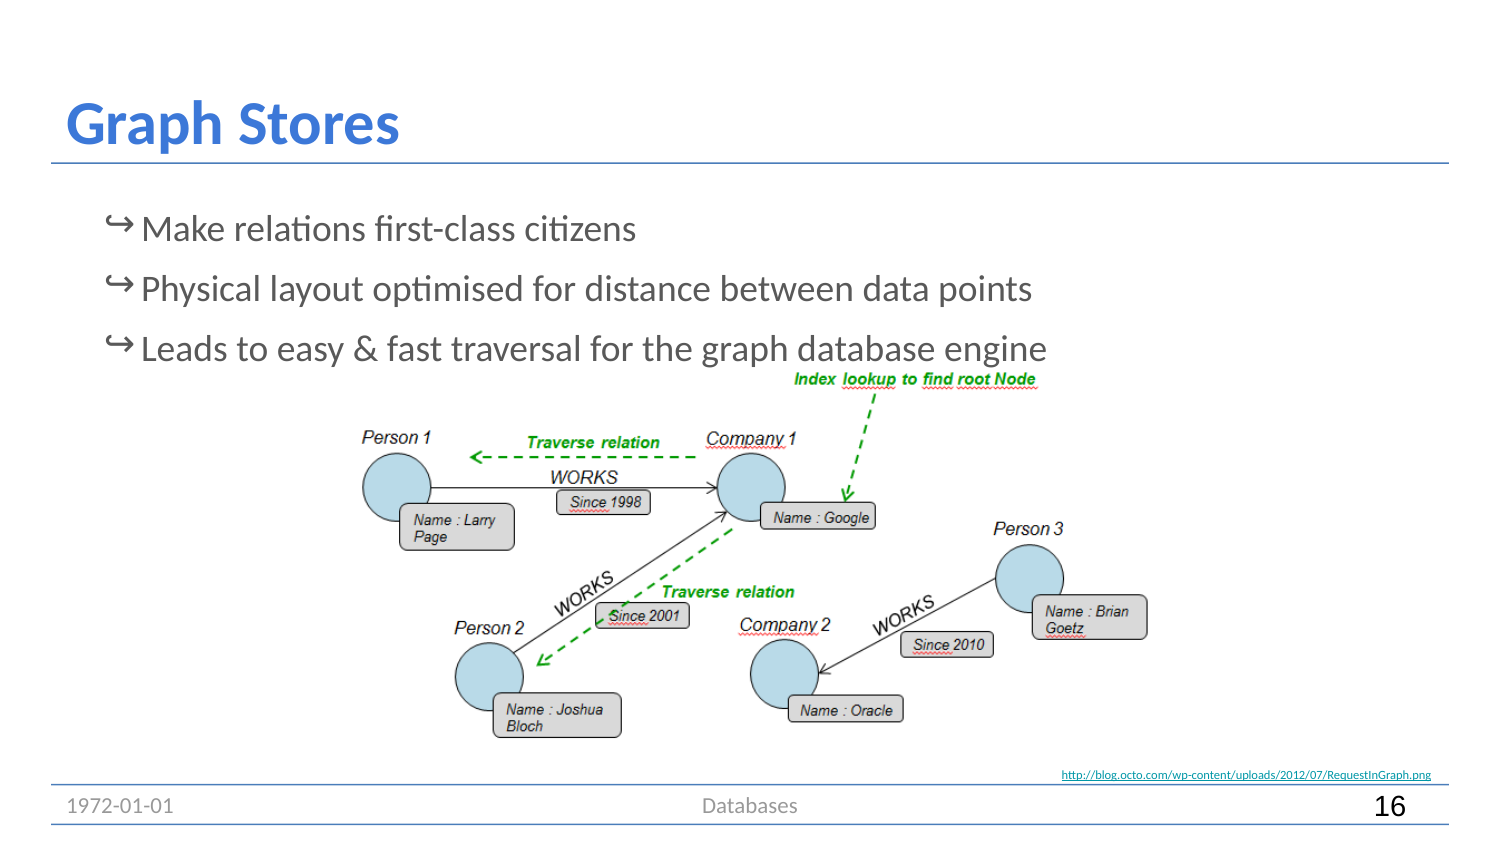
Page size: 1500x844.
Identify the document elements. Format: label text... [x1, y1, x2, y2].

slide_number <number> [1358, 784, 1449, 825]
text_box http://blog.octo.com/wp-content/uploads/2012/07/RequestInGraph.png [988, 752, 1449, 783]
picture [349, 368, 1151, 757]
list Make relations first-class citizens Physical layout optimised for distance between data points Leads to easy & fast traversal for the graph database engine [51, 189, 1449, 750]
title Graph Stores [51, 72, 1449, 167]
